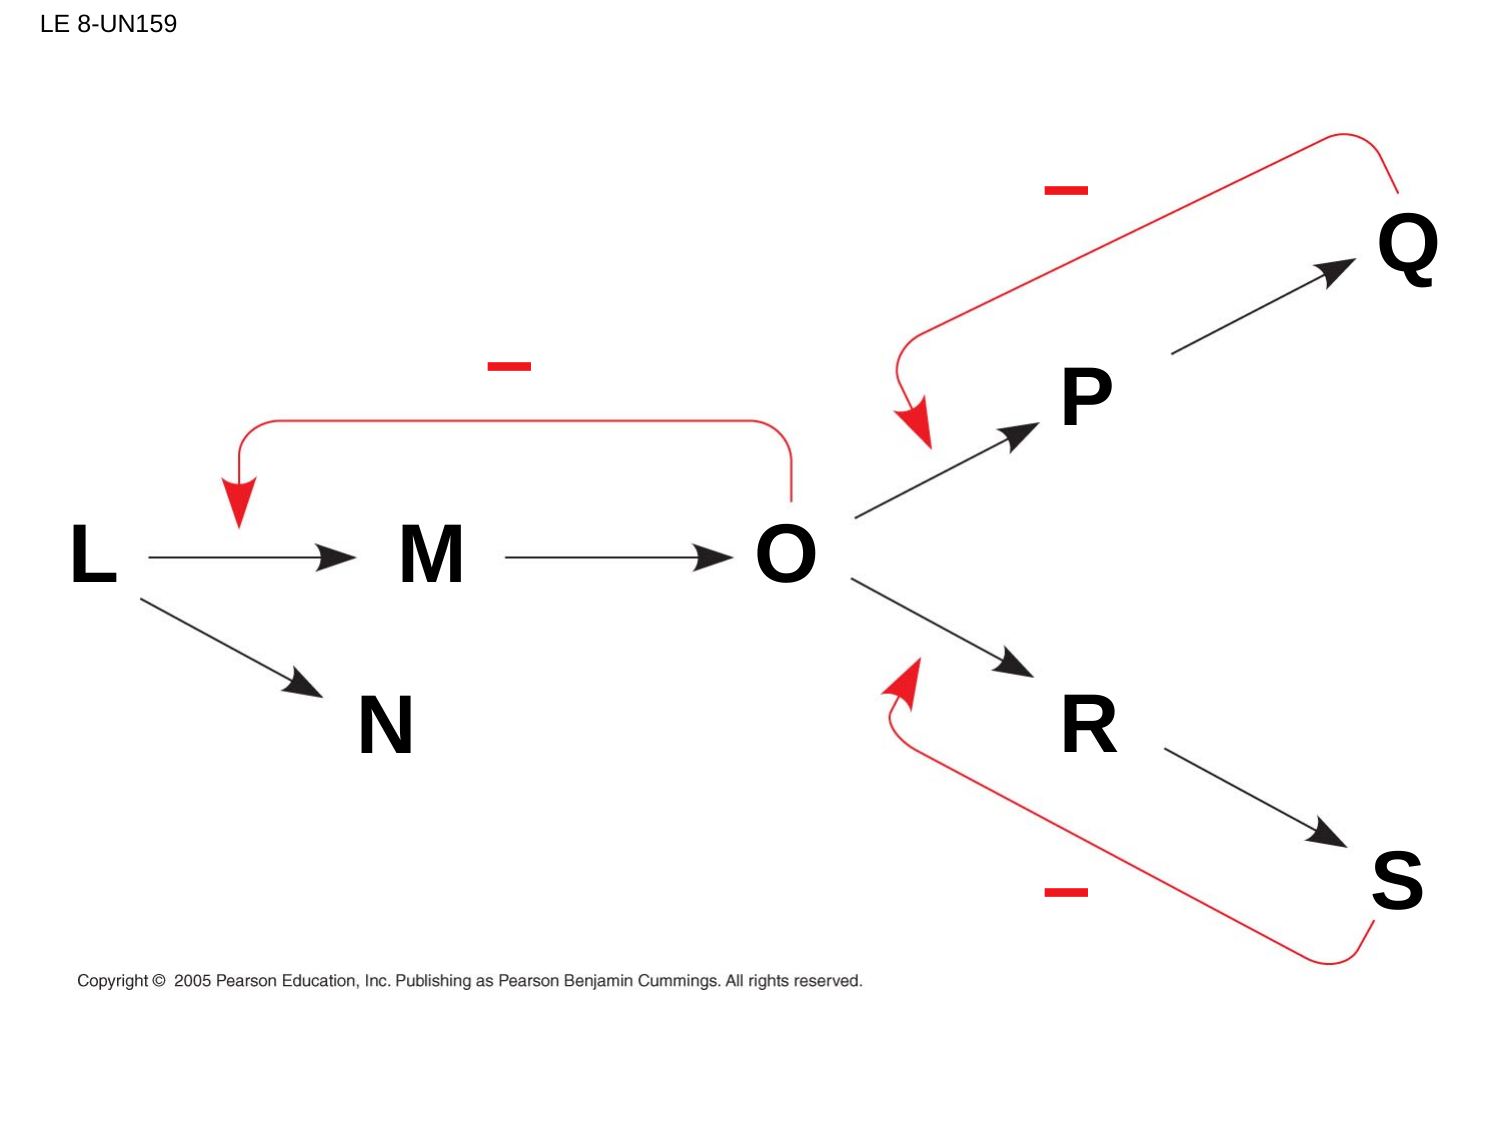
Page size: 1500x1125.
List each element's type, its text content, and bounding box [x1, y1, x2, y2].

text_box N [356, 681, 444, 768]
text_box – [1032, 866, 1101, 945]
picture [49, 125, 1450, 999]
text_box M [397, 510, 485, 597]
text_box S [1370, 837, 1458, 925]
text_box P [1059, 353, 1147, 440]
title LE 8-UN159 [24, 0, 351, 51]
text_box L [69, 510, 157, 597]
text_box O [754, 510, 842, 597]
text_box R [1060, 680, 1148, 767]
text_box Q [1392, 222, 1425, 262]
text_box – [475, 340, 544, 419]
text_box Q [1376, 199, 1464, 286]
text_box – [1033, 164, 1101, 243]
